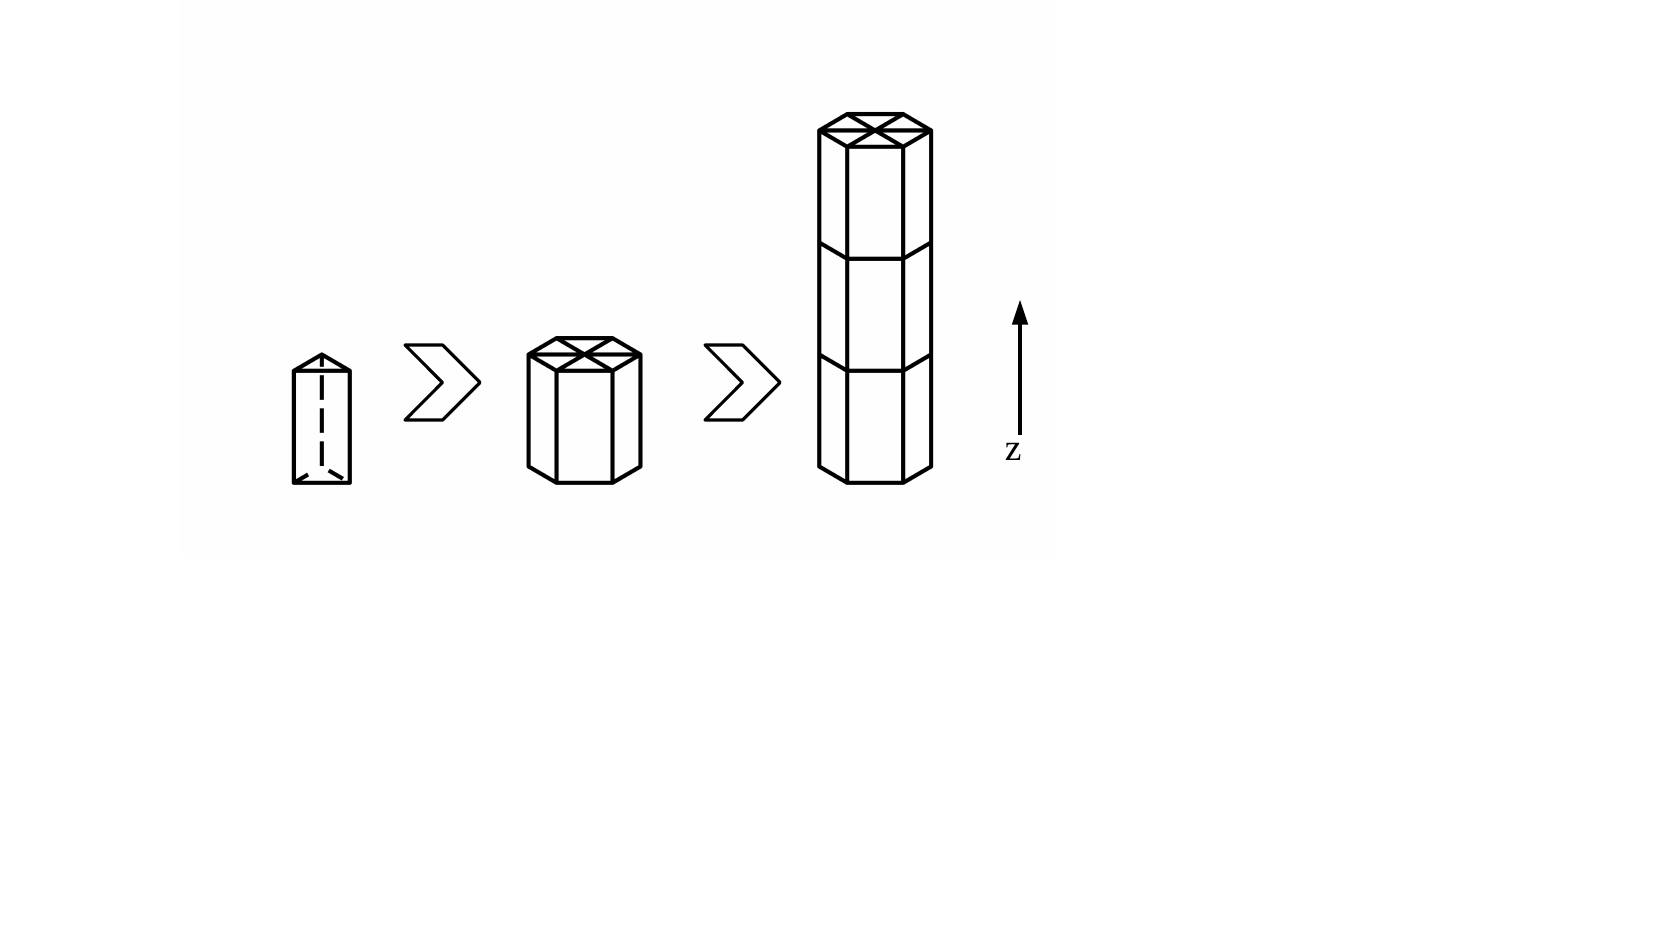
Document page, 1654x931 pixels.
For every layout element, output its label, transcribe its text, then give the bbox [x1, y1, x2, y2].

text_box z [990, 420, 1036, 477]
picture [180, 0, 1055, 556]
